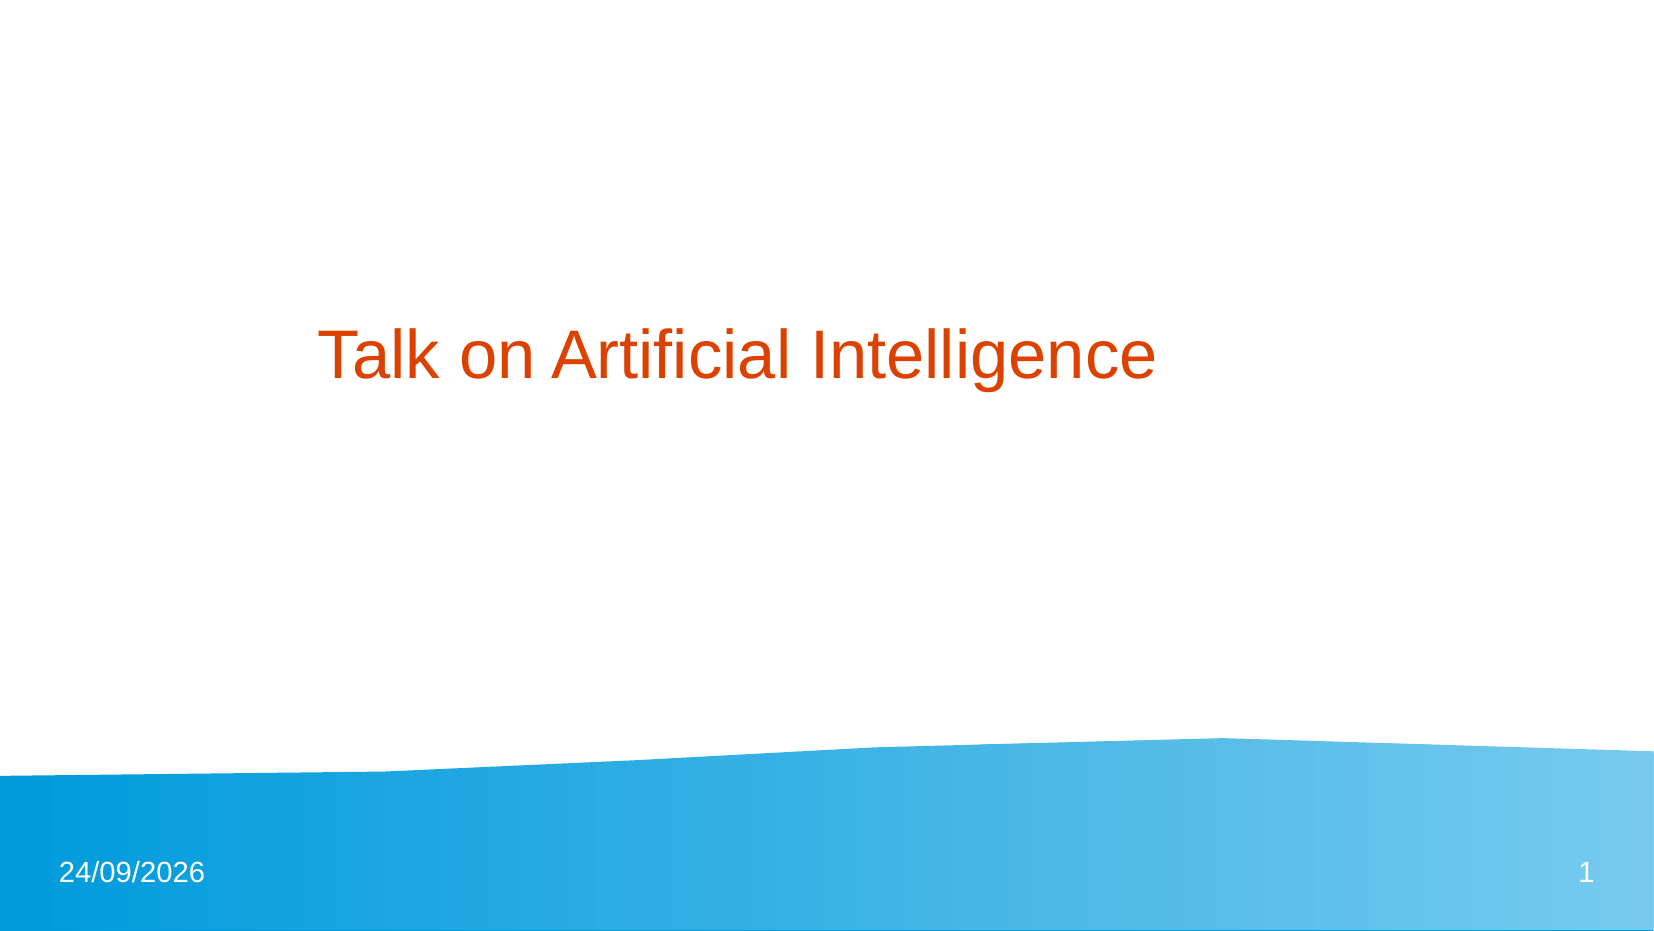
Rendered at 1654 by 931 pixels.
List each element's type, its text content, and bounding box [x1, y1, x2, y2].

title Talk on Artificial Intelligence [0, 265, 1477, 443]
